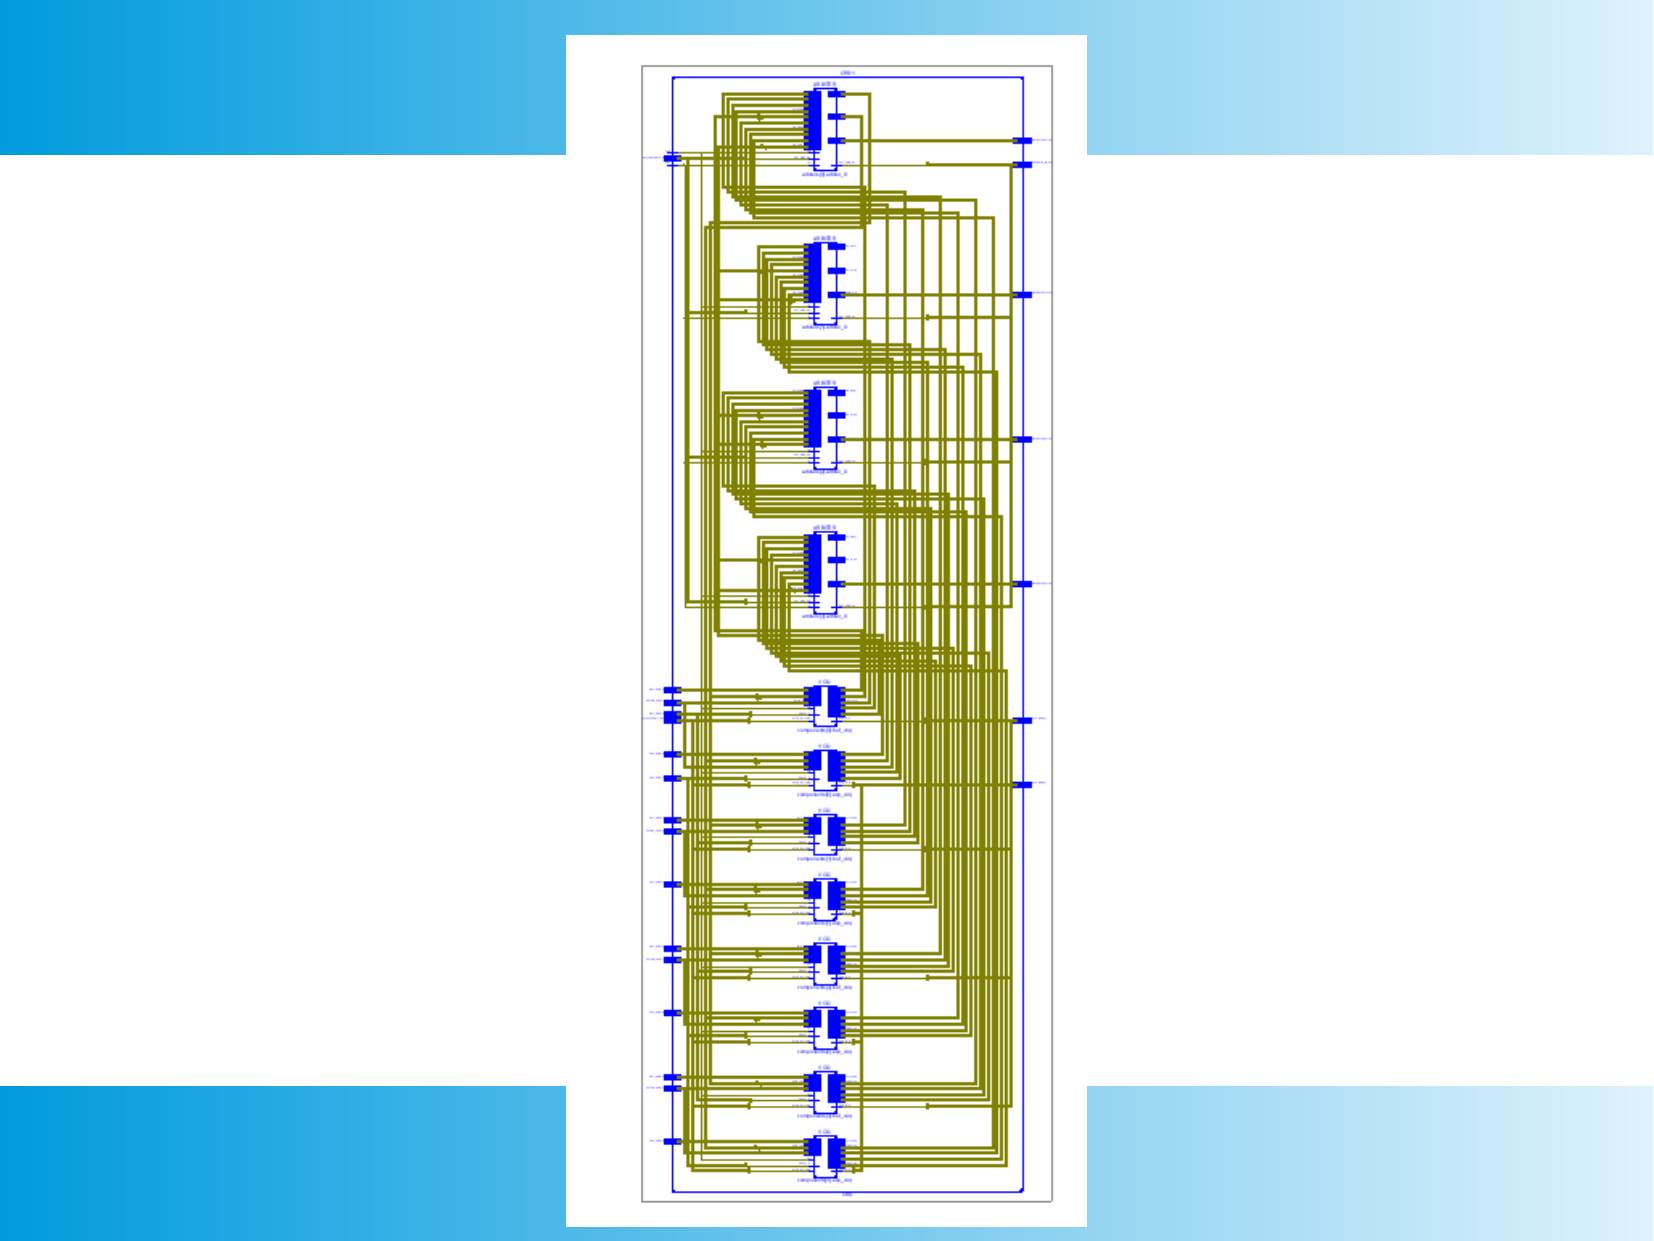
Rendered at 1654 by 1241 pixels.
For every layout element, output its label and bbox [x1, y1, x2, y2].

picture [566, 35, 1087, 1227]
